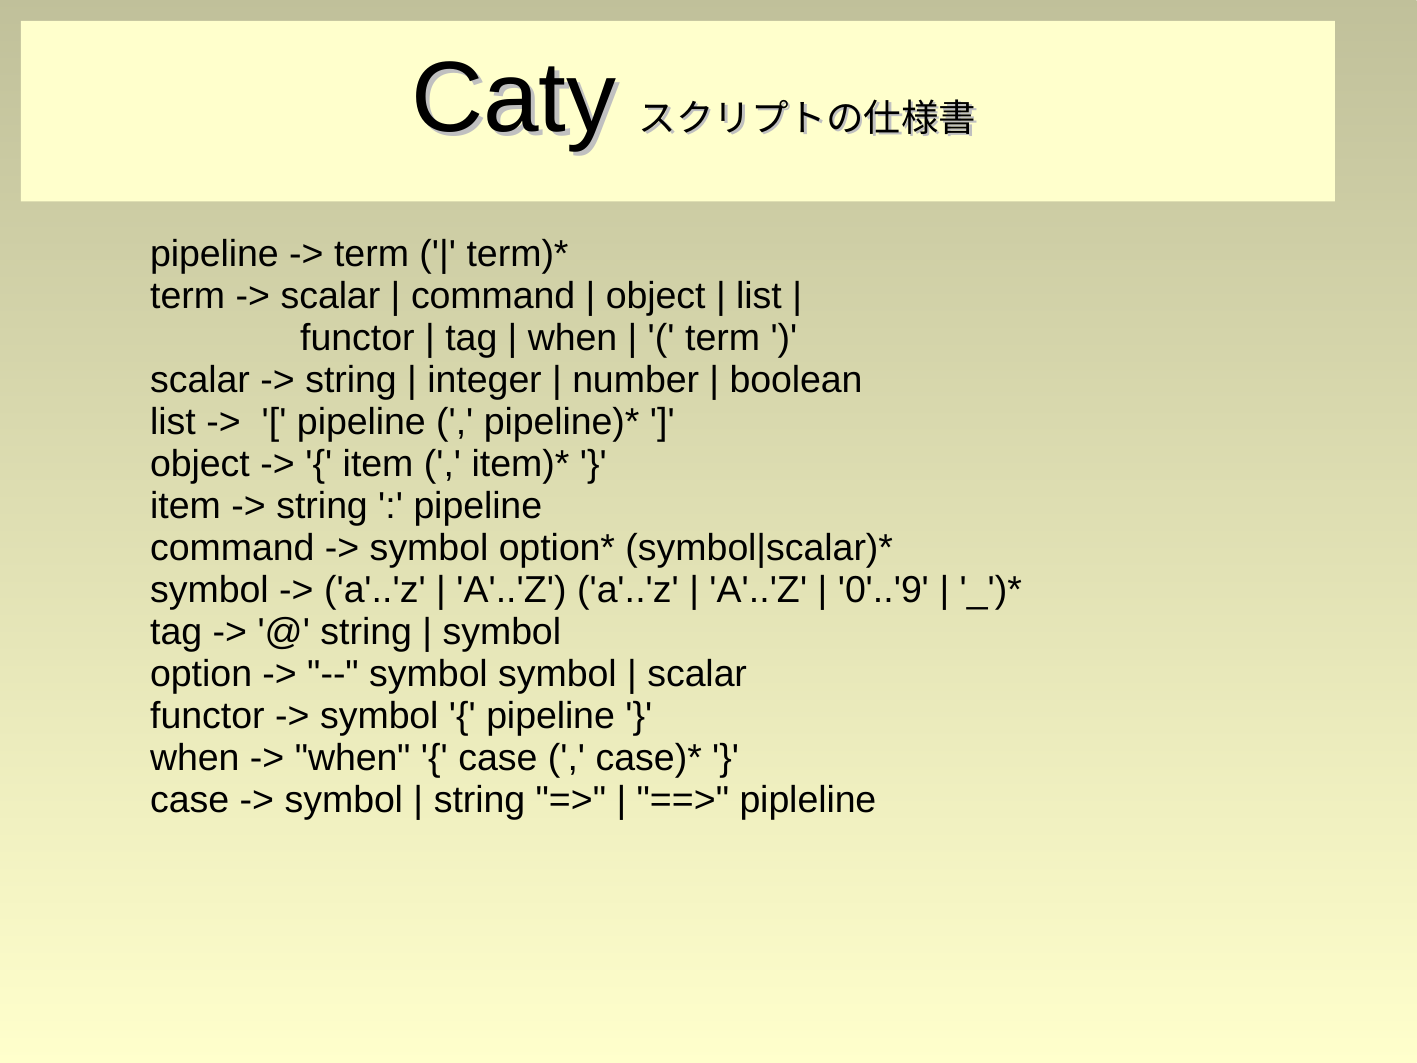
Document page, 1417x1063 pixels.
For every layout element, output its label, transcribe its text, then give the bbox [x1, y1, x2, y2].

text_box Catyスクリプトの仕様書 [22, 33, 1365, 180]
text_box [20, 20, 1335, 202]
text_box pipeline -> term ('|' term)* term -> scalar | command | object | list | functor | tag | when | '(' term ')' scalar -> string | integer | number | boolean list -> '[' pipeline (',' pipeline)* ']' object -> '{' item (',' item)* '}' item -> string ':' pipeline command -> symbol option* (symbol|scalar)* symbol -> ('a'..'z' | 'A'..'Z') ('a'..'z' | 'A'..'Z' | '0'..'9' | '_')* tag -> '@' string | symbol option -> "--" symbol symbol | scalar functor -> symbol '{' pipeline '}' when -> "when" '{' case (',' case)* '}' case -> symbol | string "=>" | "==>" pipleline [135, 225, 1225, 1013]
